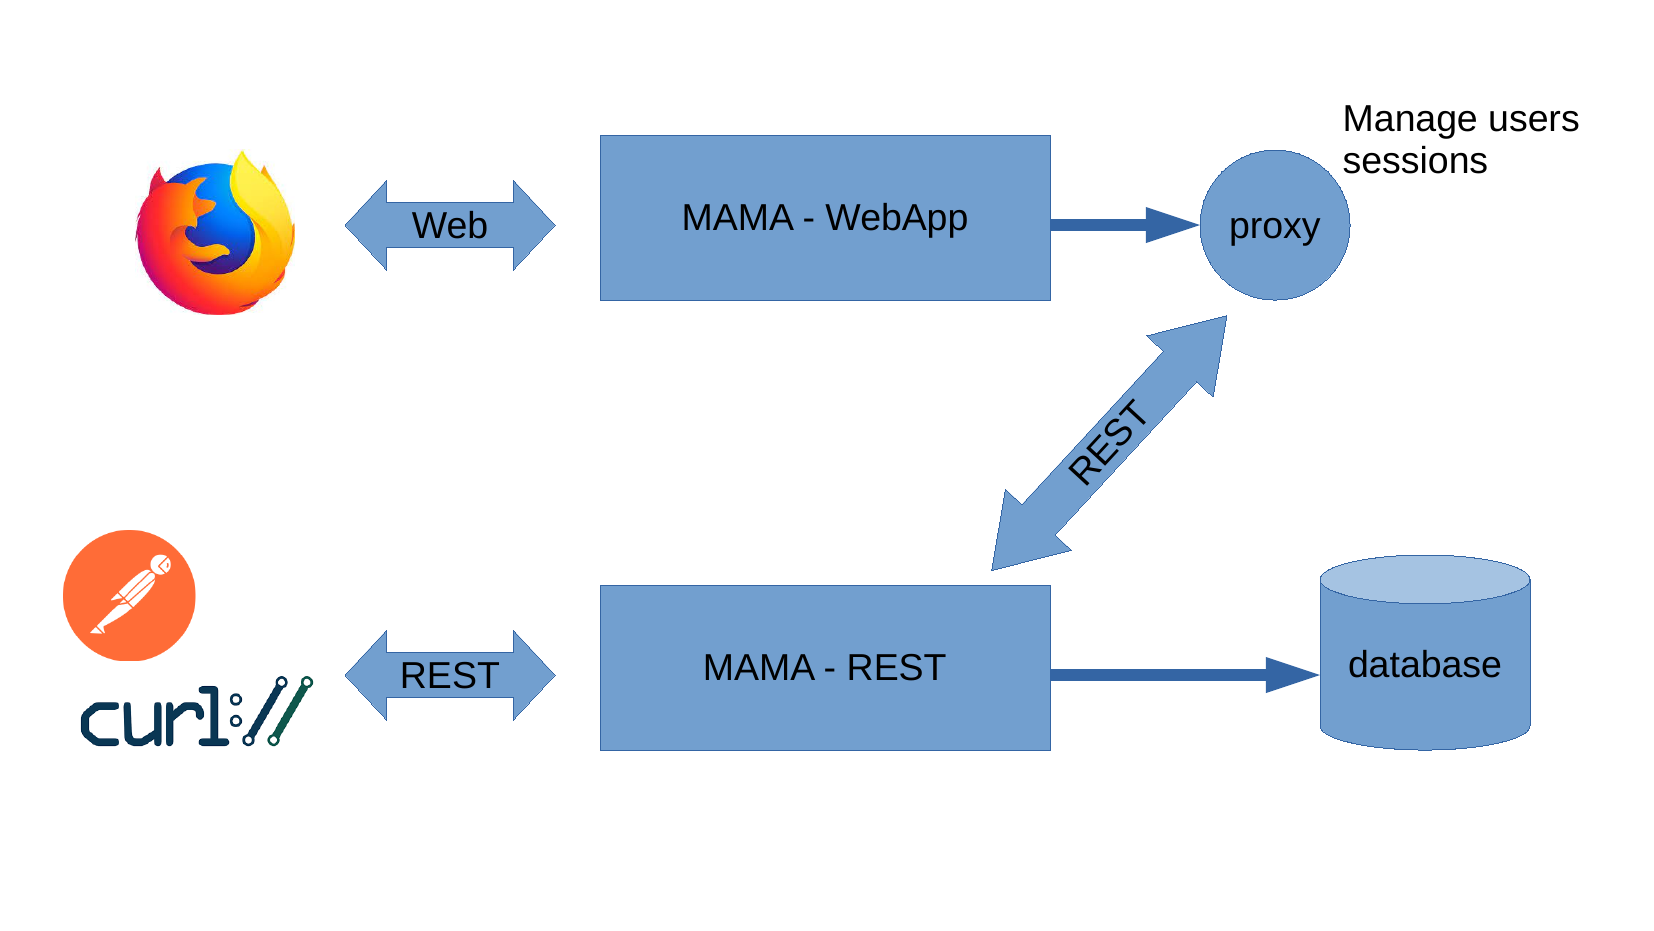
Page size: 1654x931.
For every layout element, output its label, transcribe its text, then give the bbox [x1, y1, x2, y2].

text_box MAMA - REST [600, 585, 1051, 751]
picture [135, 149, 295, 316]
text_box REST [991, 315, 1227, 571]
picture [60, 529, 331, 766]
text_box REST [345, 630, 556, 721]
text_box MAMA - WebApp [600, 135, 1051, 301]
text_box Manage users sessions [1327, 90, 1654, 189]
text_box database [1320, 580, 1531, 751]
text_box Web [345, 180, 556, 271]
text_box proxy [1200, 150, 1351, 301]
